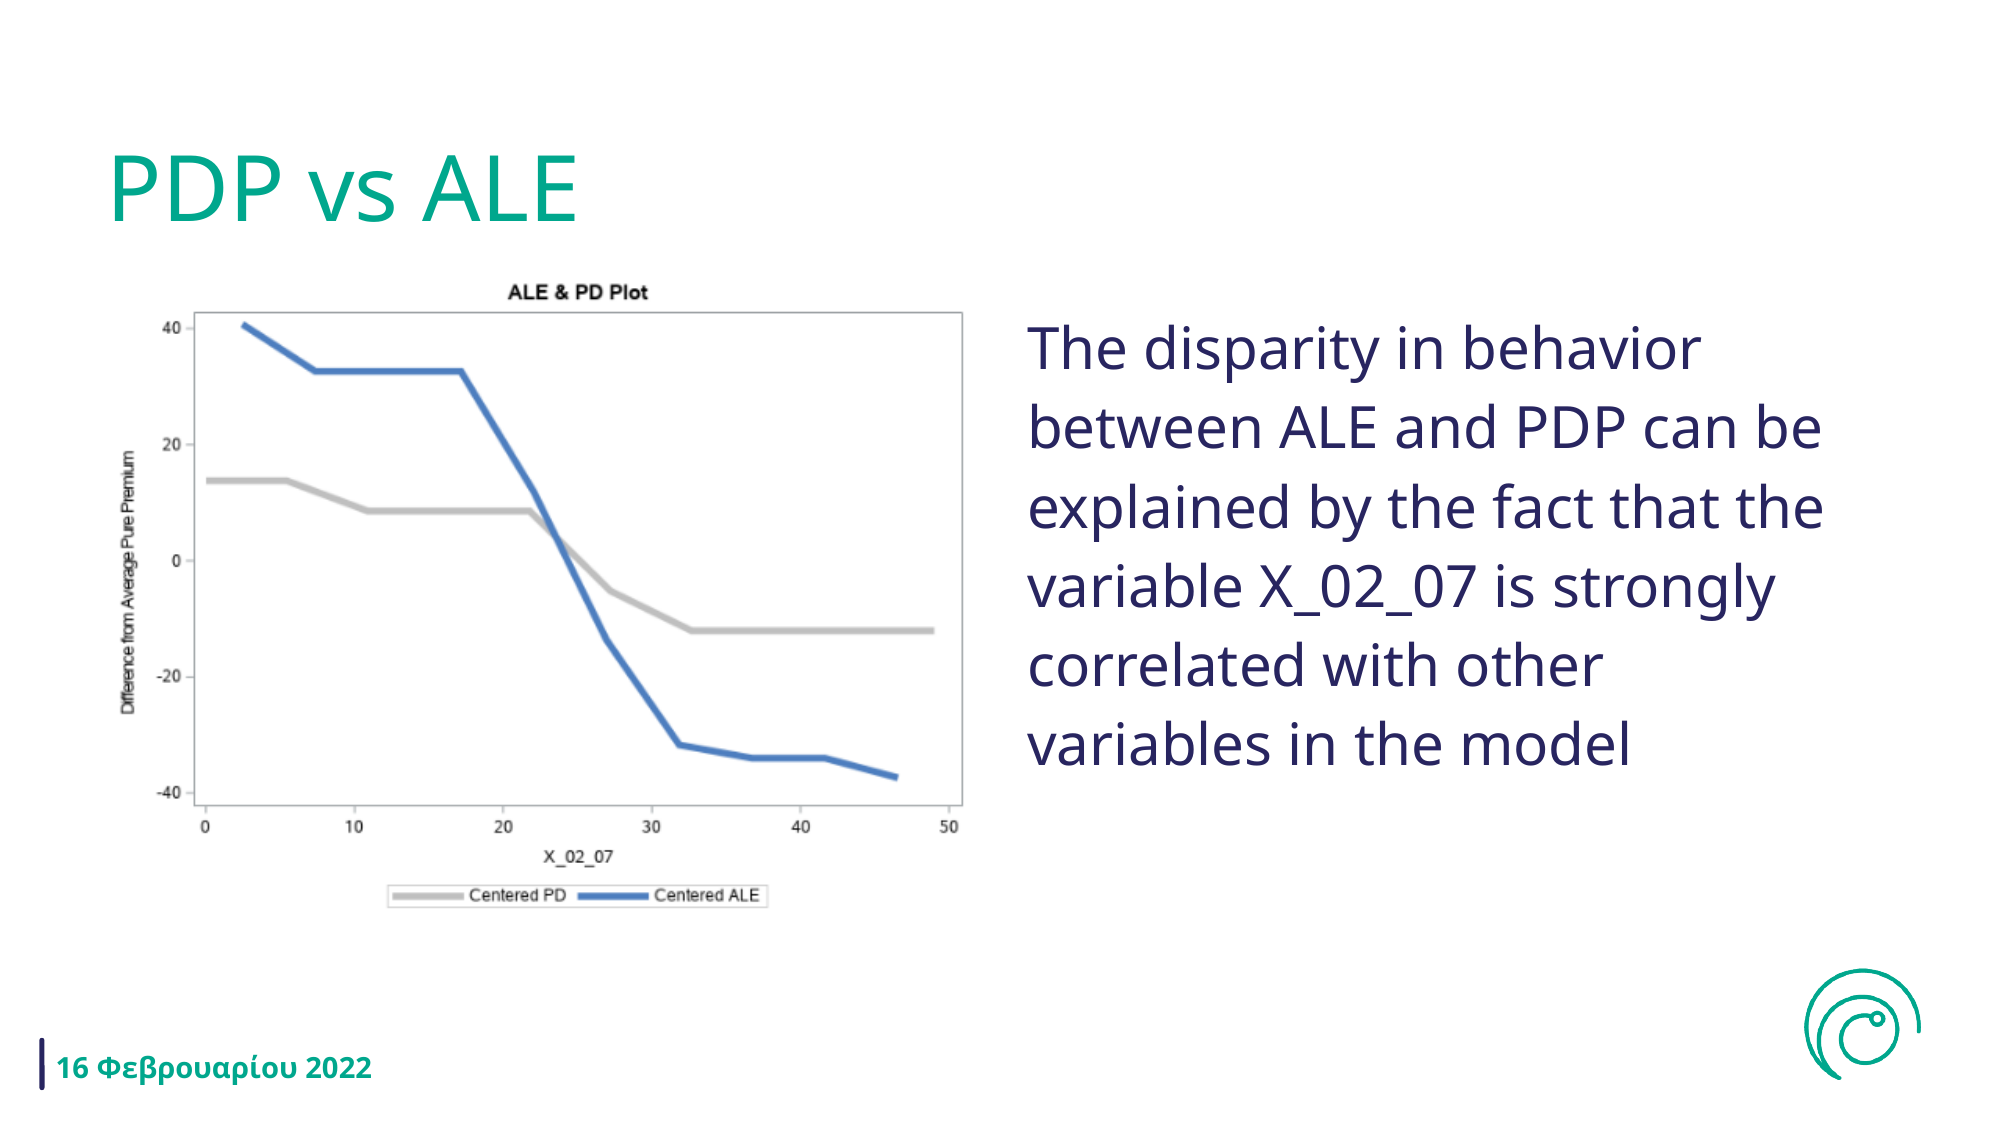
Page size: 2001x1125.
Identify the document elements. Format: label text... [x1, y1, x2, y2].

picture [75, 262, 1040, 924]
title PDP vs ALE [91, 82, 1876, 299]
text_box The disparity in behavior between ALE and PDP can be explained by the fact that the variable X_02_07 is strongly correlated with other variables in the model [1012, 299, 1876, 901]
picture [1804, 968, 1921, 1080]
